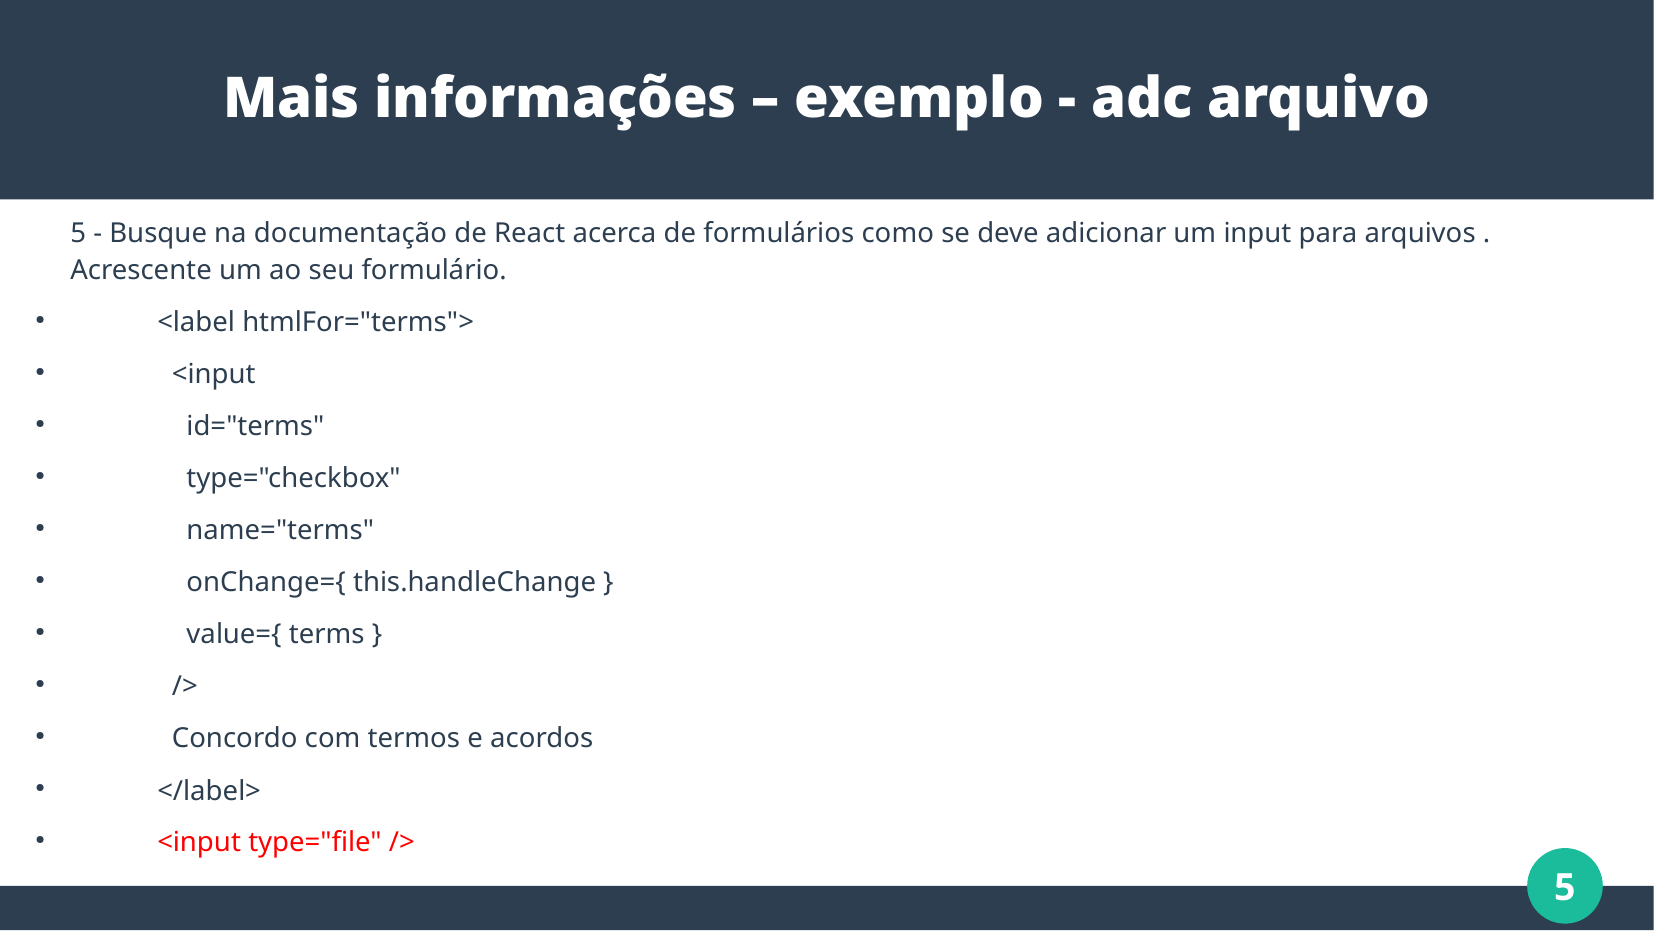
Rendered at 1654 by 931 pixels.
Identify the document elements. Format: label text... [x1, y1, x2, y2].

title Mais informações – exemplo - adc arquivo [59, 37, 1595, 156]
list 5 - Busque na documentação de React acerca de formulários como se deve adicionar um input para arquivos . Acrescente um ao seu formulário. <label htmlFor="terms"> <input id="terms" type="checkbox" name="terms" onChange={ this.handleChange } value={ terms } /> Concordo com termos e acordos </label> <input type="file" /> [23, 212, 1619, 869]
